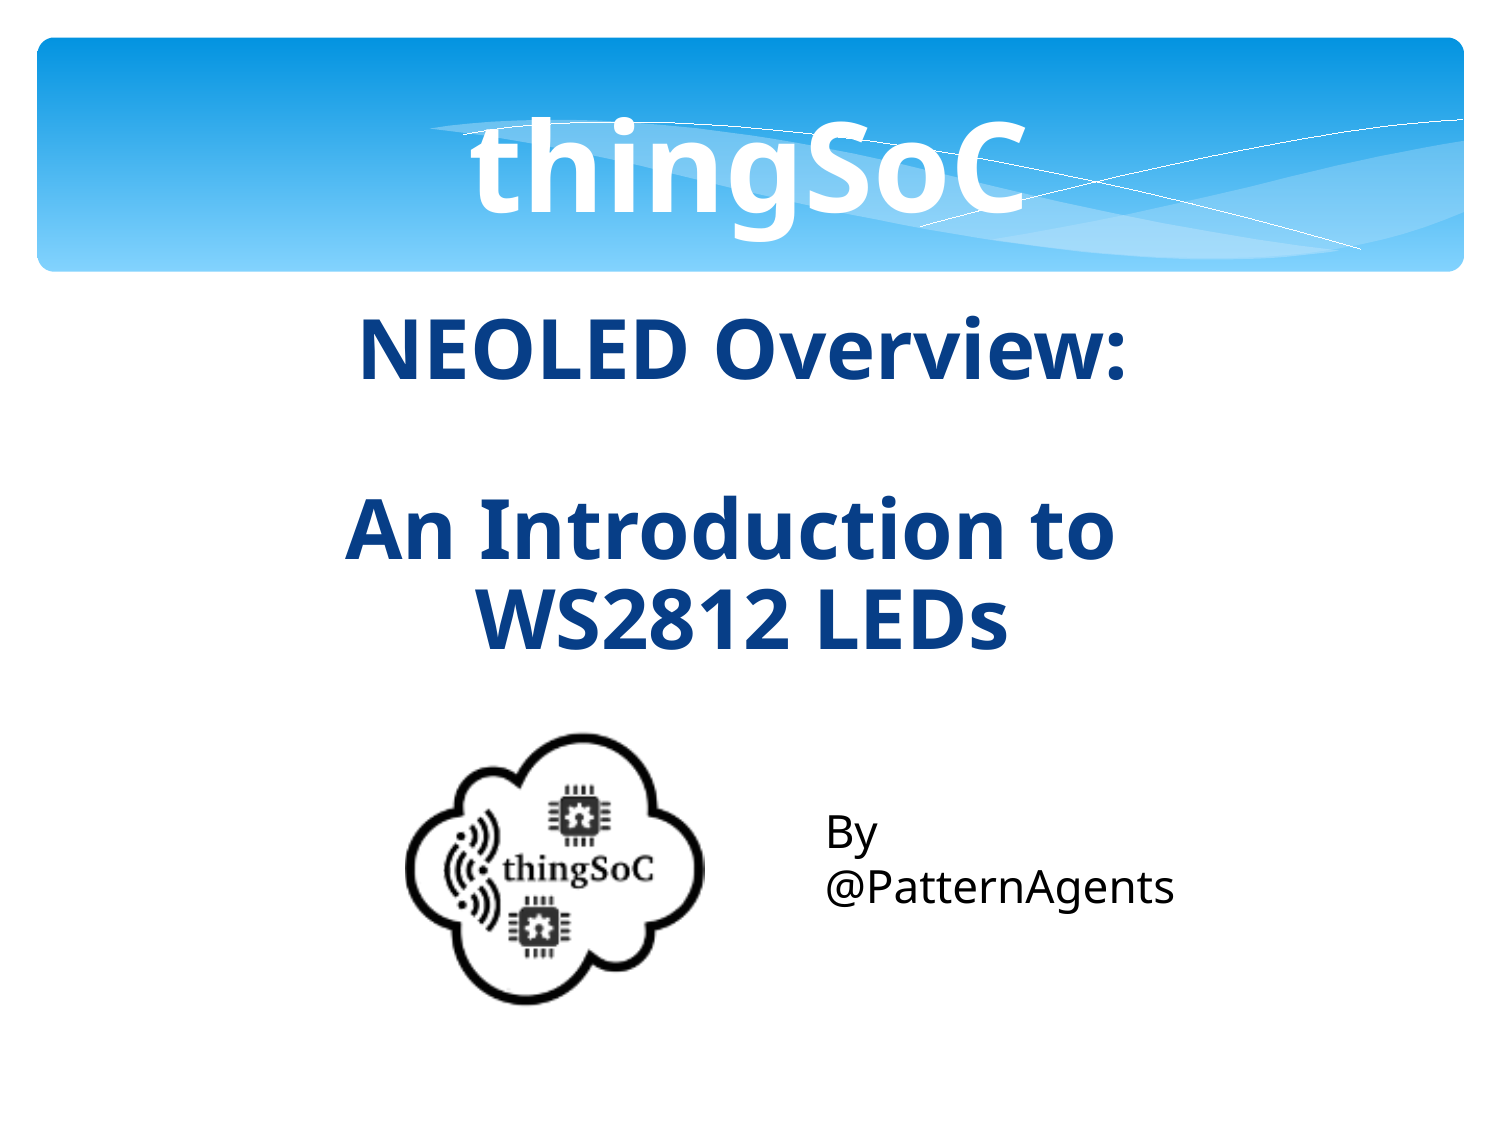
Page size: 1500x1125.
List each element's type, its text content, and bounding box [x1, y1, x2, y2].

picture [405, 720, 705, 1021]
title thingSoC [112, 87, 1388, 238]
text_box By @PatternAgents [810, 795, 1396, 931]
subtitle NEOLED Overview: An Introduction to WS2812 LEDs [225, 299, 1261, 691]
